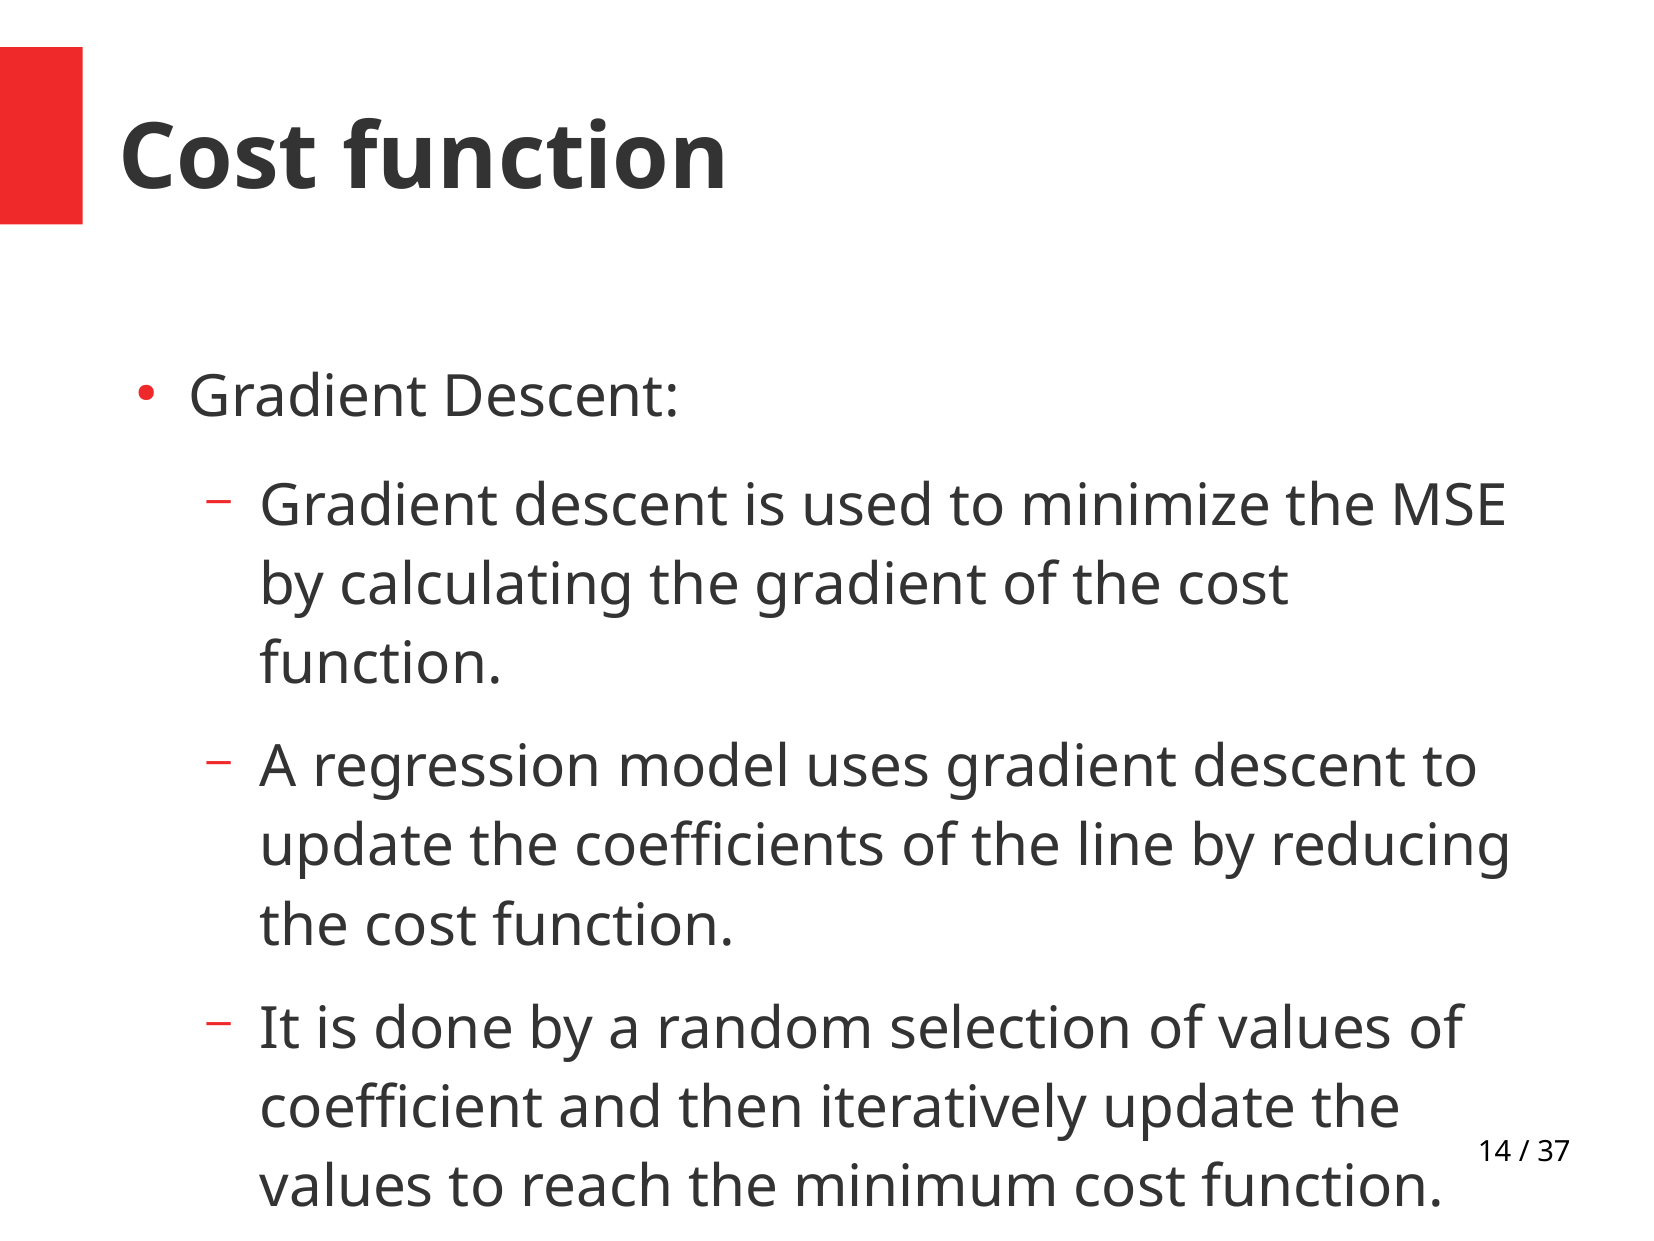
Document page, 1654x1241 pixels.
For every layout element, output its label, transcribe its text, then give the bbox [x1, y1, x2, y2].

list Gradient Descent: Gradient descent is used to minimize the MSE by calculating the gradient of the cost function. A regression model uses gradient descent to update the coefficients of the line by reducing the cost function. It is done by a random selection of values of coefficient and then iteratively update the values to reach the minimum cost function. [118, 354, 1536, 1217]
title Cost function [118, 49, 1571, 257]
